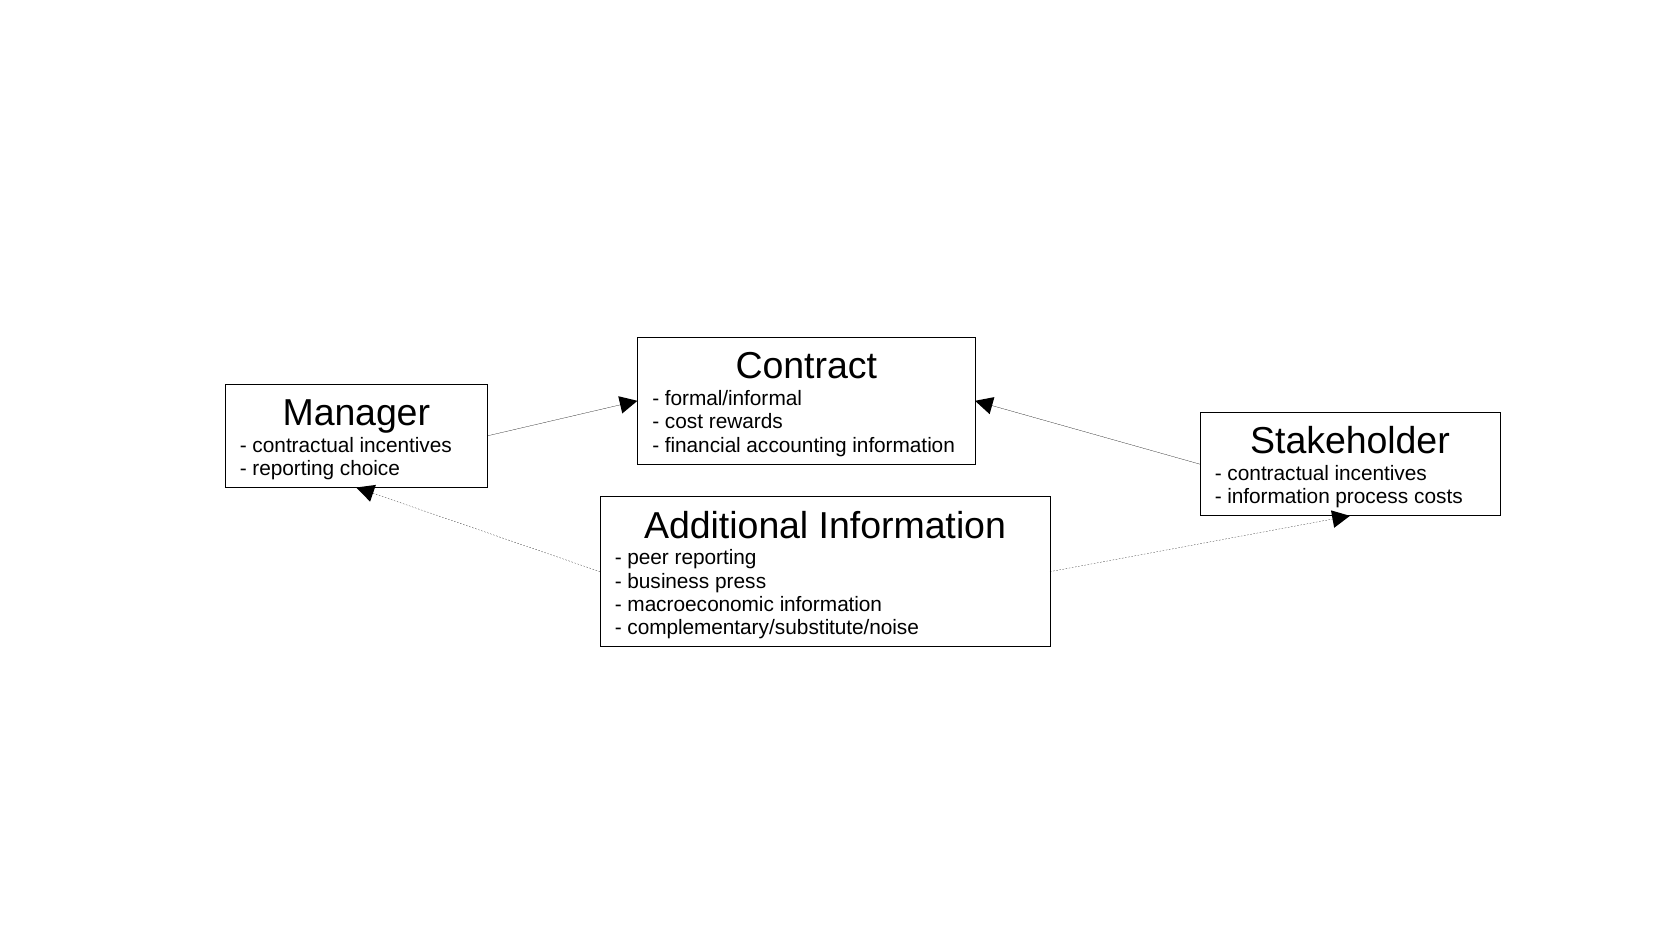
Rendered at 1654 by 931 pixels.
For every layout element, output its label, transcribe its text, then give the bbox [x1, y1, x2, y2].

text_box Stakeholder - contractual incentives - information process costs [1200, 412, 1501, 516]
text_box Additional Information - peer reporting - business press - macroeconomic information - complementary/substitute/noise [600, 496, 1051, 647]
text_box Manager - contractual incentives - reporting choice [225, 384, 488, 488]
text_box Contract - formal/informal - cost rewards - financial accounting information [637, 337, 976, 465]
